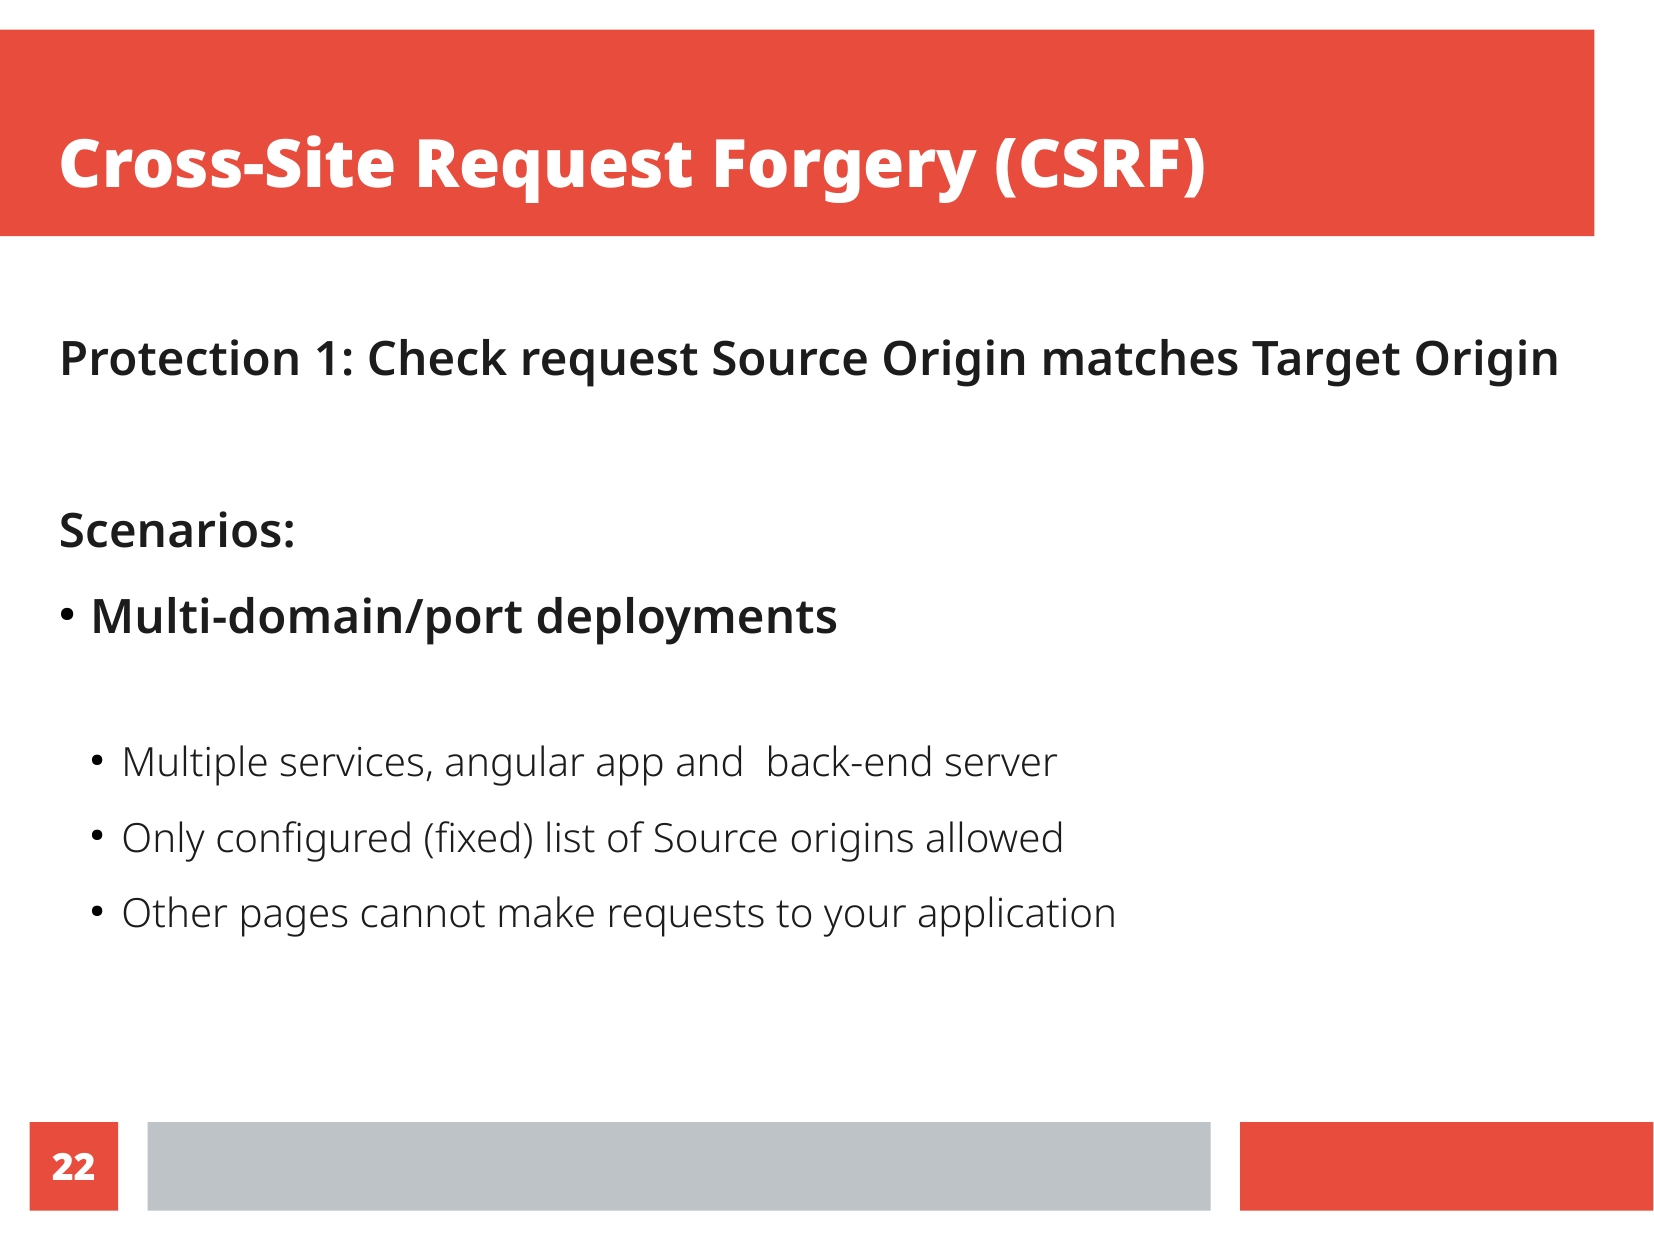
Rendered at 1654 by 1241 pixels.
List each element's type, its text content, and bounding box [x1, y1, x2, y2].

list Protection 1: Check request Source Origin matches Target Origin Scenarios: Multi-domain/port deployments Multiple services, angular app and back-end server Only configured (fixed) list of Source origins allowed Other pages cannot make requests to your application [59, 324, 1565, 1093]
title Cross-Site Request Forgery (CSRF) [59, 59, 1595, 207]
